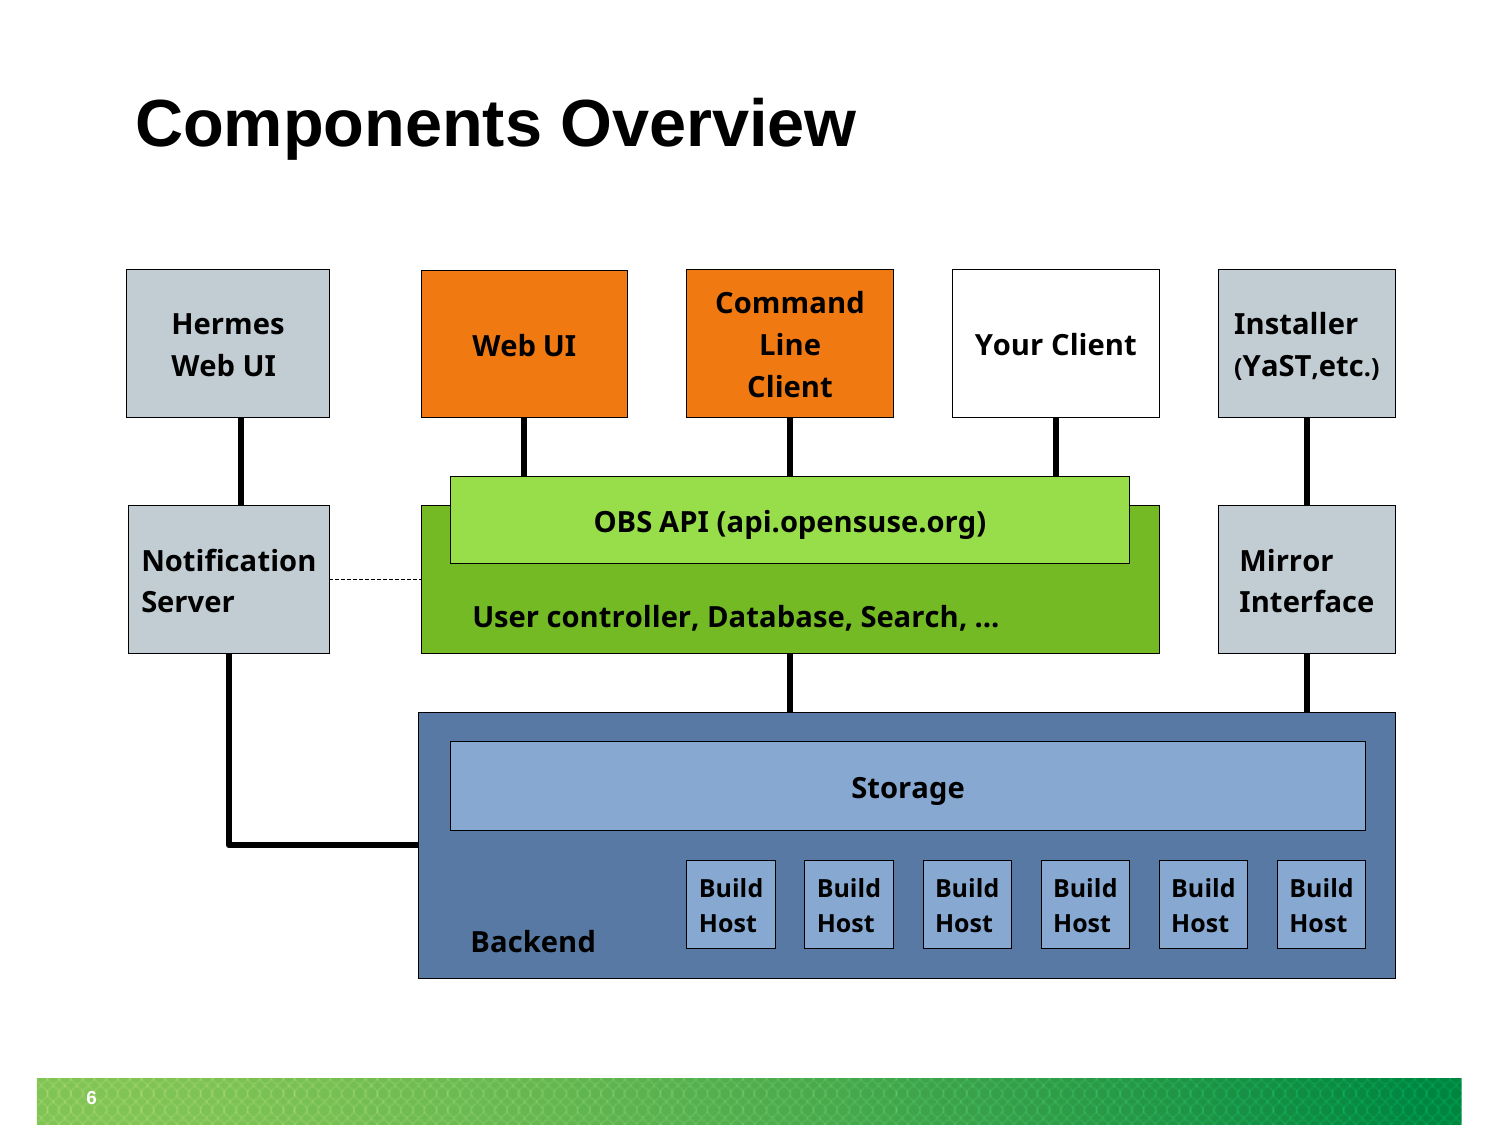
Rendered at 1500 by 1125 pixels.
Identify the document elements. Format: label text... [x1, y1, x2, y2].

text_box Storage [450, 741, 1366, 831]
text_box Build Host [923, 860, 1012, 949]
title Components Overview [135, 41, 1372, 204]
text_box Command Line Client [686, 269, 894, 418]
text_box Hermes Web UI [126, 269, 330, 418]
text_box OBS API (api.opensuse.org) [450, 476, 1130, 564]
text_box Notification Server [128, 505, 330, 654]
text_box Backend [470, 919, 611, 955]
text_box Build Host [686, 860, 776, 949]
text_box Build Host [1041, 860, 1130, 949]
text_box Build Host [1277, 860, 1366, 949]
text_box User controller, Database, Search, ... [472, 594, 1085, 629]
text_box Your Client [952, 269, 1160, 418]
text_box [421, 505, 1160, 654]
text_box Web UI [421, 270, 628, 418]
text_box Build Host [1159, 860, 1248, 949]
text_box [418, 712, 1396, 979]
picture [36, 1078, 1462, 1125]
text_box Build Host [804, 860, 894, 949]
text_box Mirror Interface [1218, 505, 1396, 654]
text_box Installer (YaST,etc.) [1218, 269, 1396, 418]
